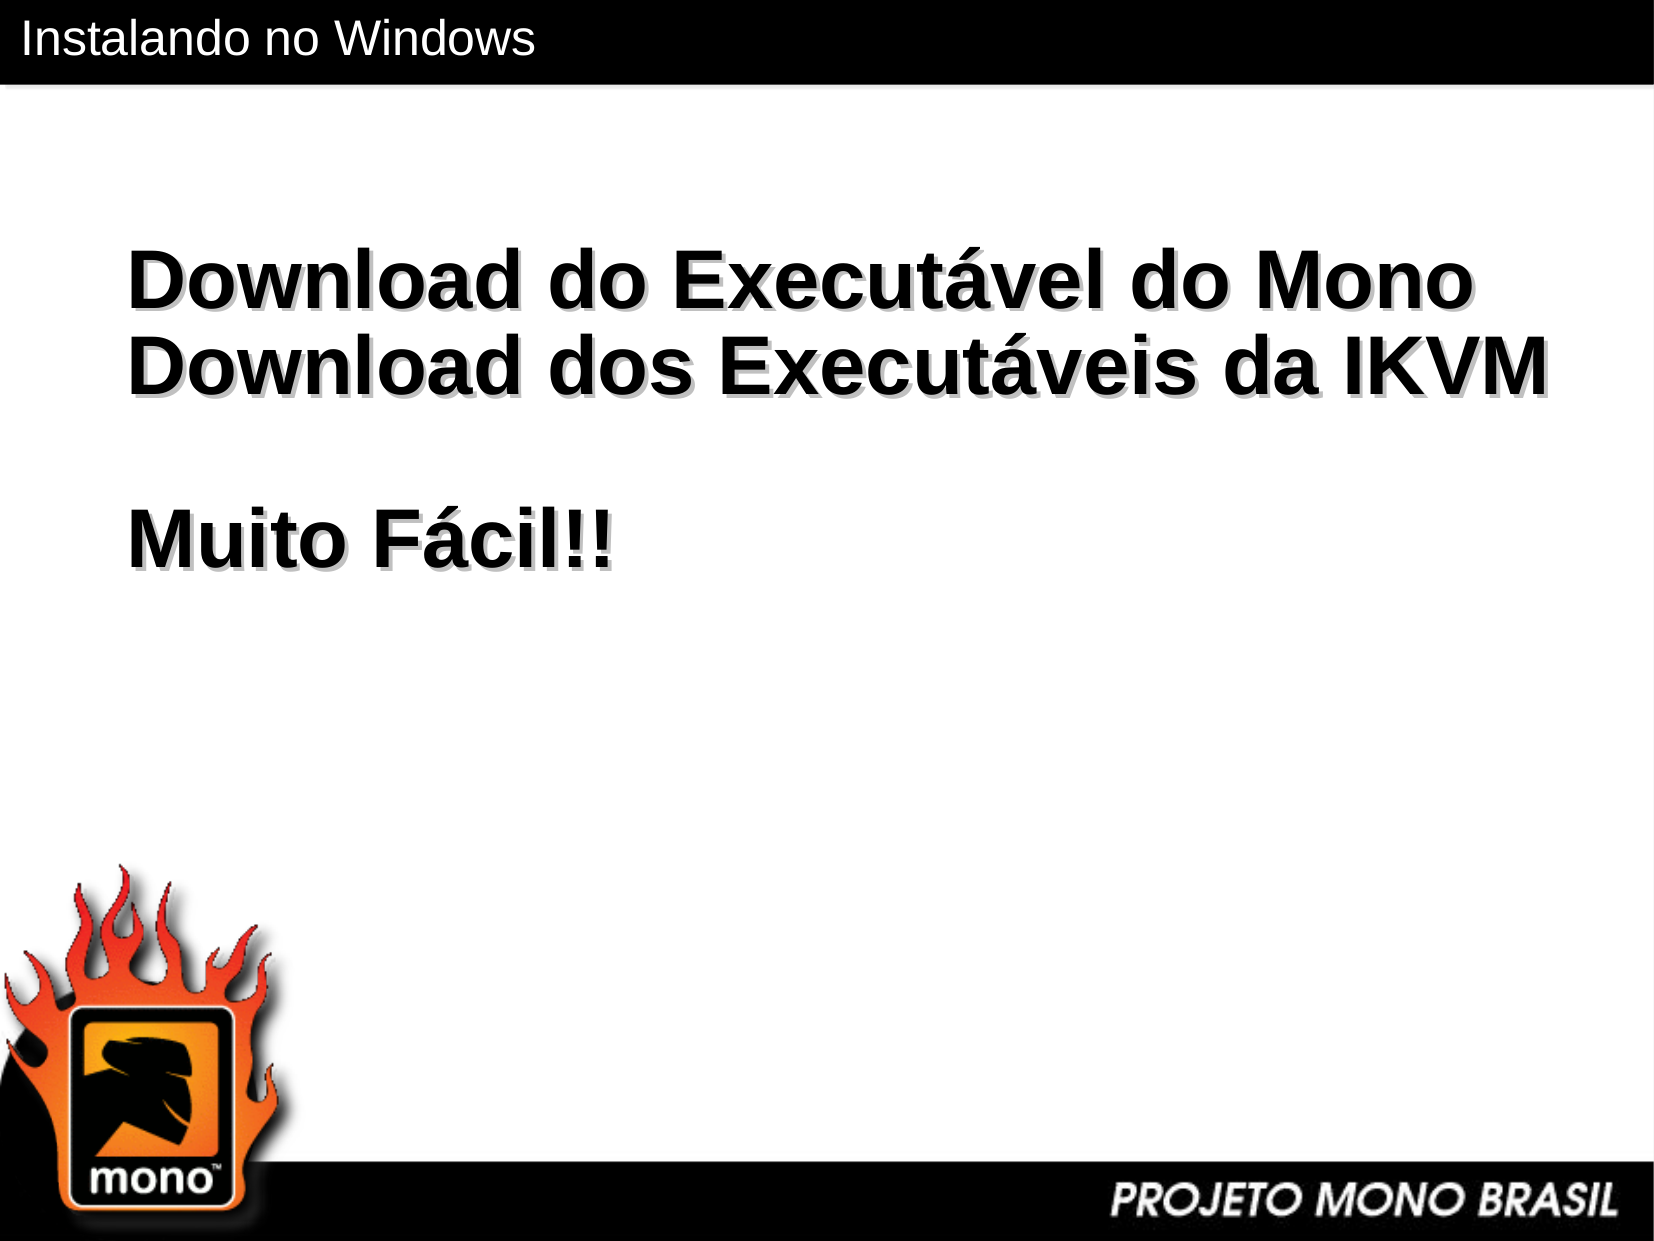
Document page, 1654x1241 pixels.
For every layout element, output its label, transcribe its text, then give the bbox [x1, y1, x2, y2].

title Download do Executável do Mono Download dos Executáveis da IKVM Muito Fácil!! [126, 208, 1611, 615]
text_box Instalando no Windows [20, 12, 537, 66]
picture [0, 85, 1654, 1241]
